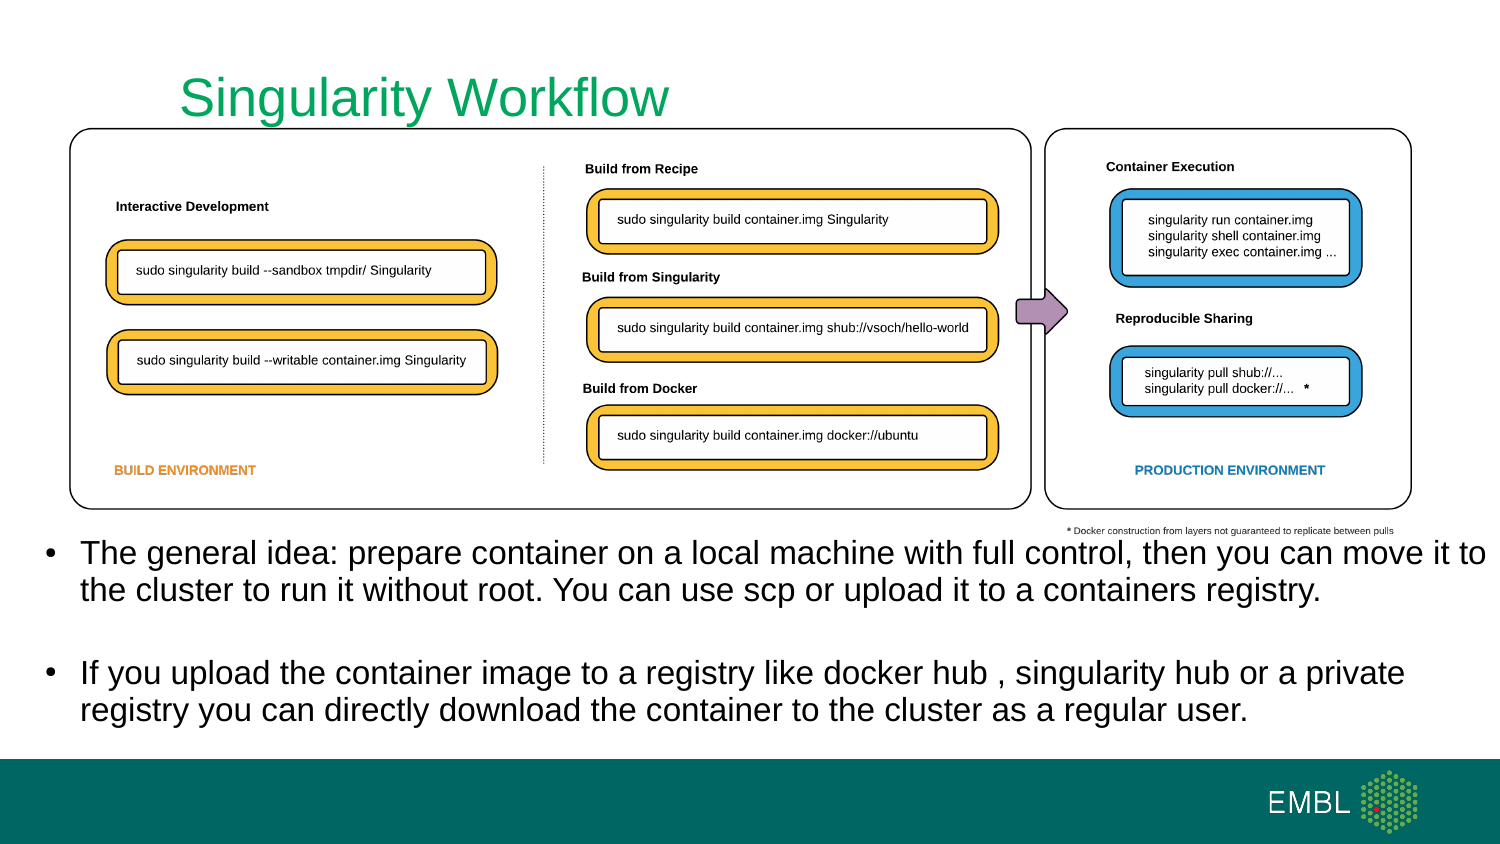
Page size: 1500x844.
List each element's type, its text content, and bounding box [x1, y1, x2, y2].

picture [55, 107, 1441, 527]
text_box Singularity Workflow [165, 60, 781, 107]
text_box The general idea: prepare container on a local machine with full control, then you can move it to the cluster to run it without root. You can use scp or upload it to a containers registry. If you upload the container image to a registry like docker hub , singularity hub or a private registry you can directly download the container to the cluster as a regular user. [30, 527, 1500, 811]
